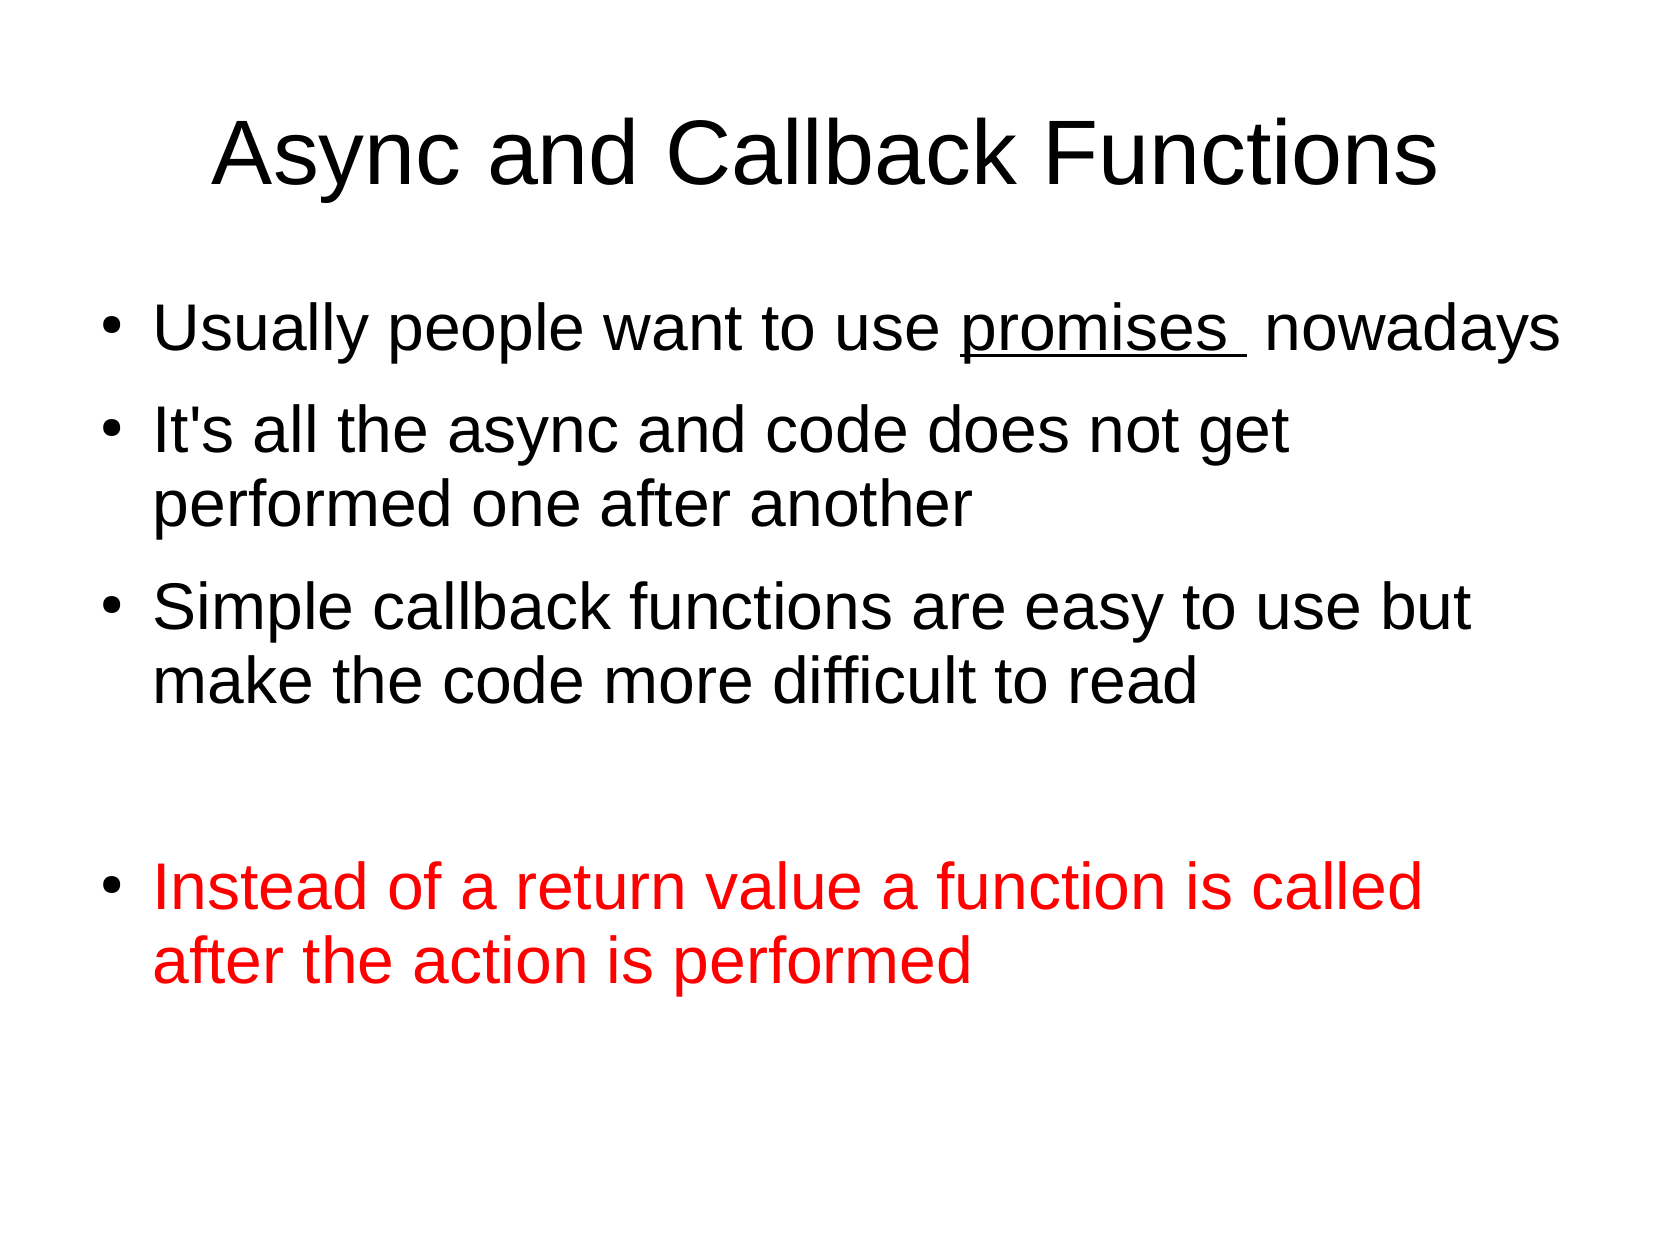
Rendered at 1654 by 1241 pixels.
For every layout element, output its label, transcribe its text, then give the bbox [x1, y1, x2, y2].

title Async and Callback Functions [82, 49, 1571, 257]
list Usually people want to use promises nowadays It's all the async and code does not get performed one after another Simple callback functions are easy to use but make the code more difficult to read Instead of a return value a function is called after the action is performed [82, 290, 1571, 1010]
